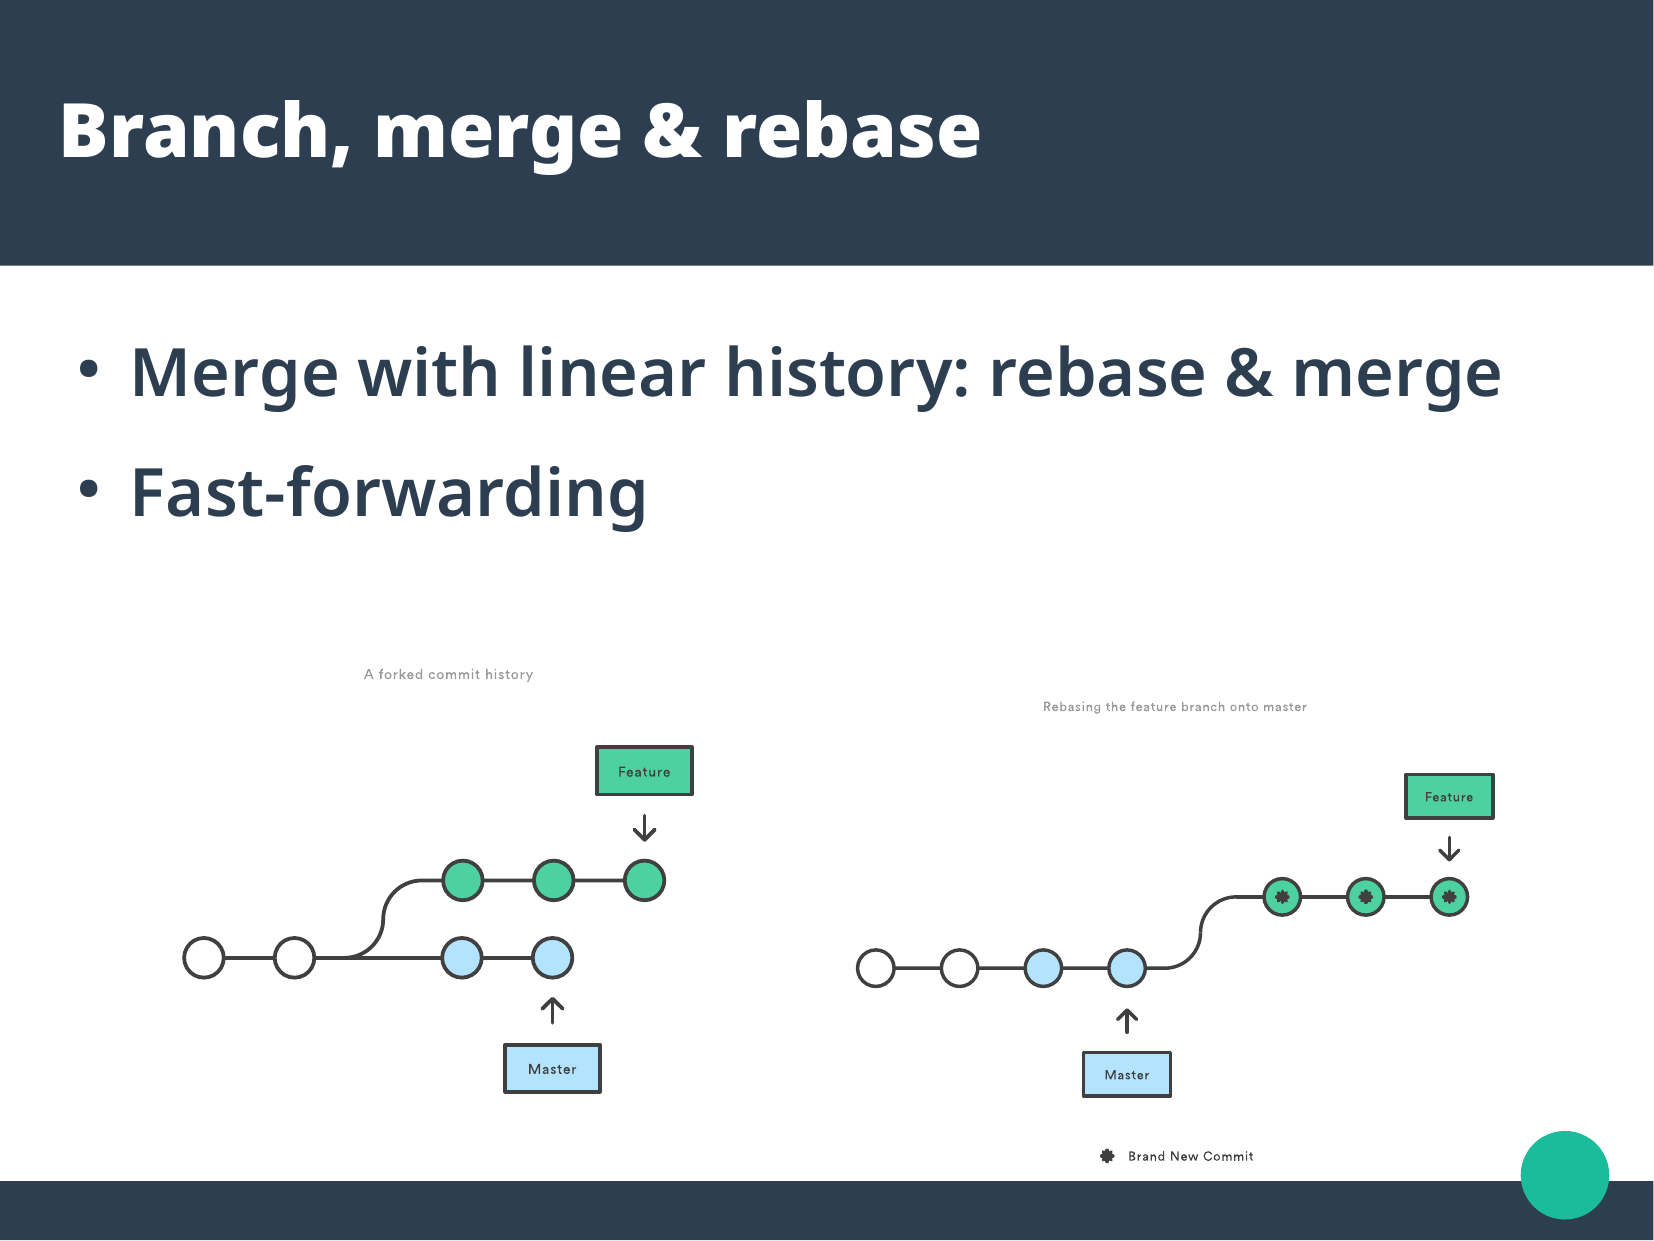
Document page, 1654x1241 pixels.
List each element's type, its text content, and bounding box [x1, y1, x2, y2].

list Merge with linear history: rebase & merge Fast-forwarding [59, 324, 1595, 1152]
picture [70, 665, 1524, 1172]
title Branch, merge & rebase [59, 49, 1595, 207]
